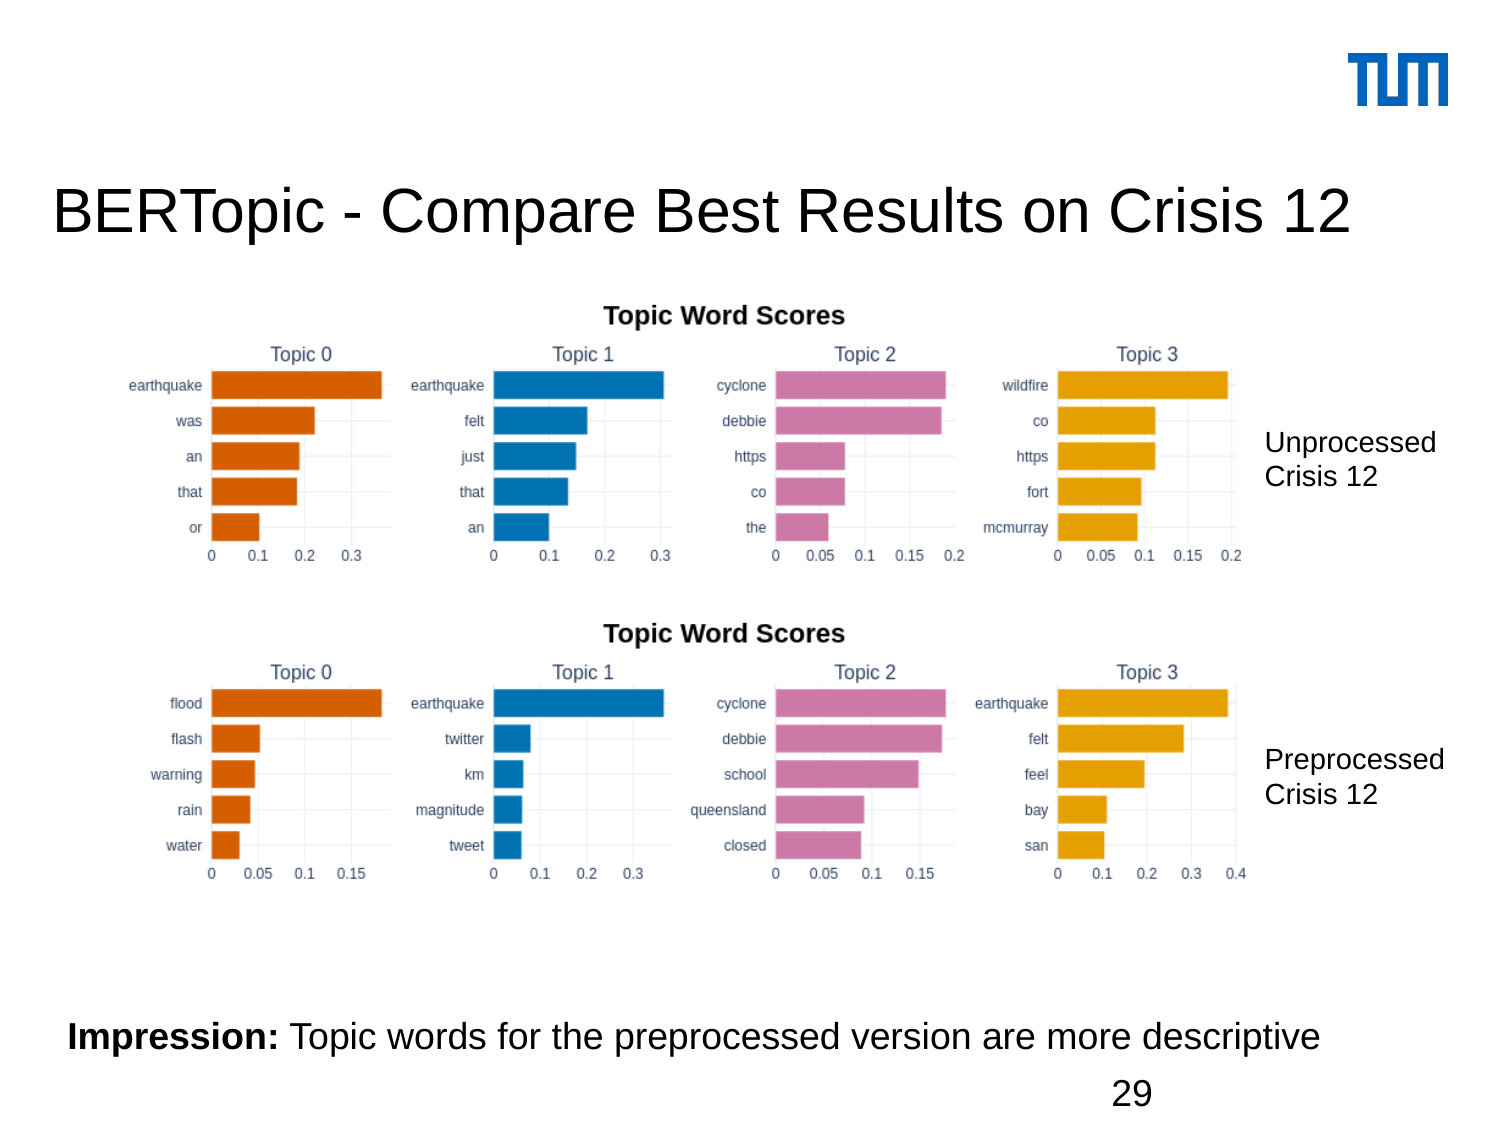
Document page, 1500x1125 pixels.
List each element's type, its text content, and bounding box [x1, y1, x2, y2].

text_box Preprocessed Crisis 12 [1249, 725, 1465, 826]
text_box BERTopic - Compare Best Results on Crisis 12 [52, 165, 1449, 233]
text_box Unprocessed Crisis 12 [1249, 407, 1465, 508]
picture [1348, 53, 1448, 106]
picture [114, 245, 1335, 961]
text_box <number> [1111, 1073, 1448, 1122]
text_box Impression: Topic words for the preprocessed version are more descriptive [52, 994, 1483, 1073]
